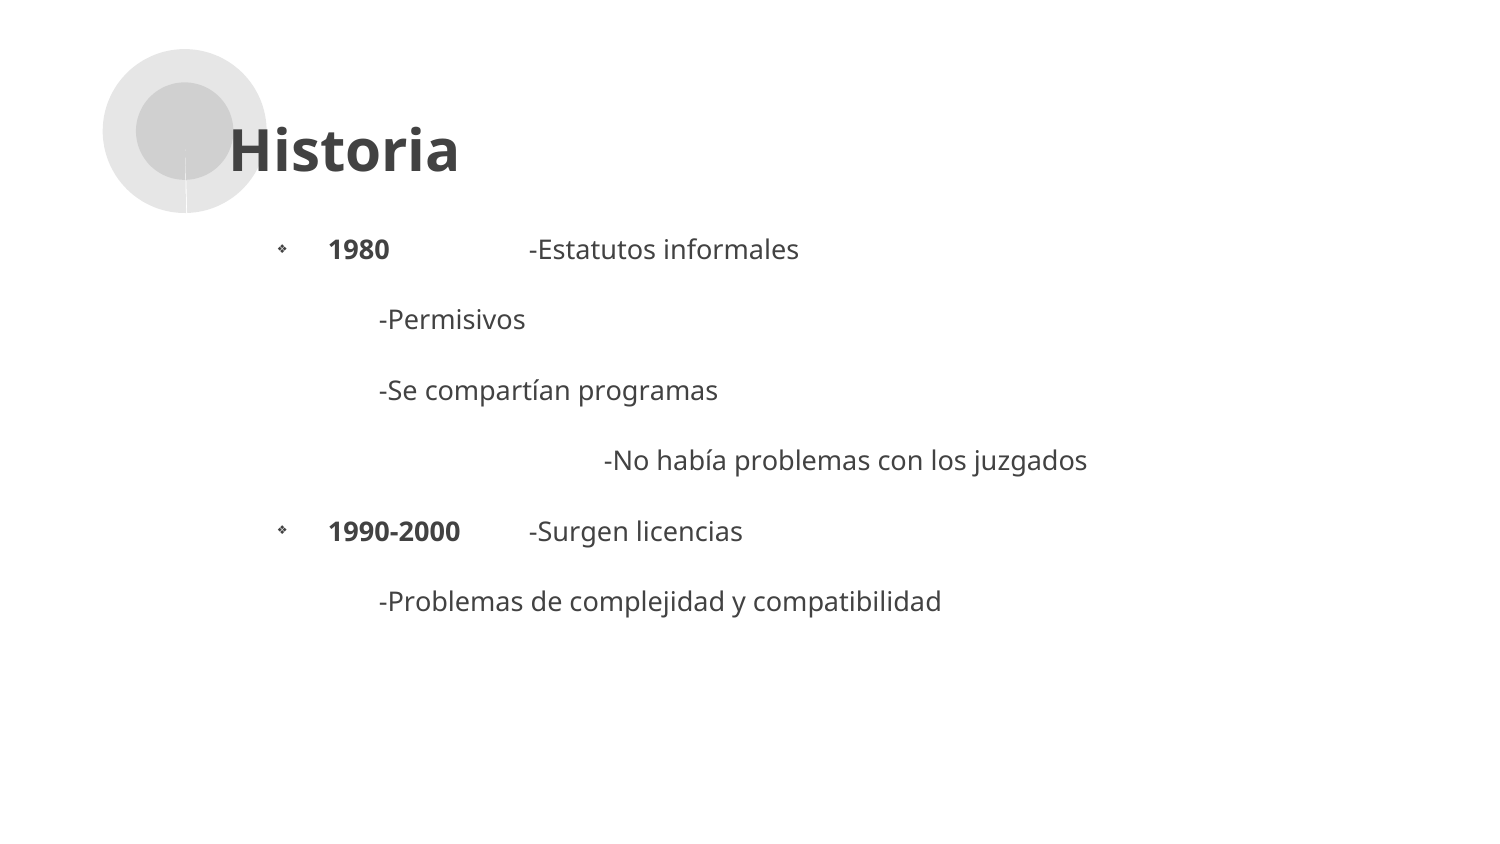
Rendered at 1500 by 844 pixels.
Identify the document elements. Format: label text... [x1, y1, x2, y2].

title Historia [213, 98, 1368, 212]
list 1980 -Estatutos informales -Permisivos -Se compartían programas -No había problemas con los juzgados 1990-2000 -Surgen licencias -Problemas de complejidad y compatibilidad [213, 212, 1368, 744]
